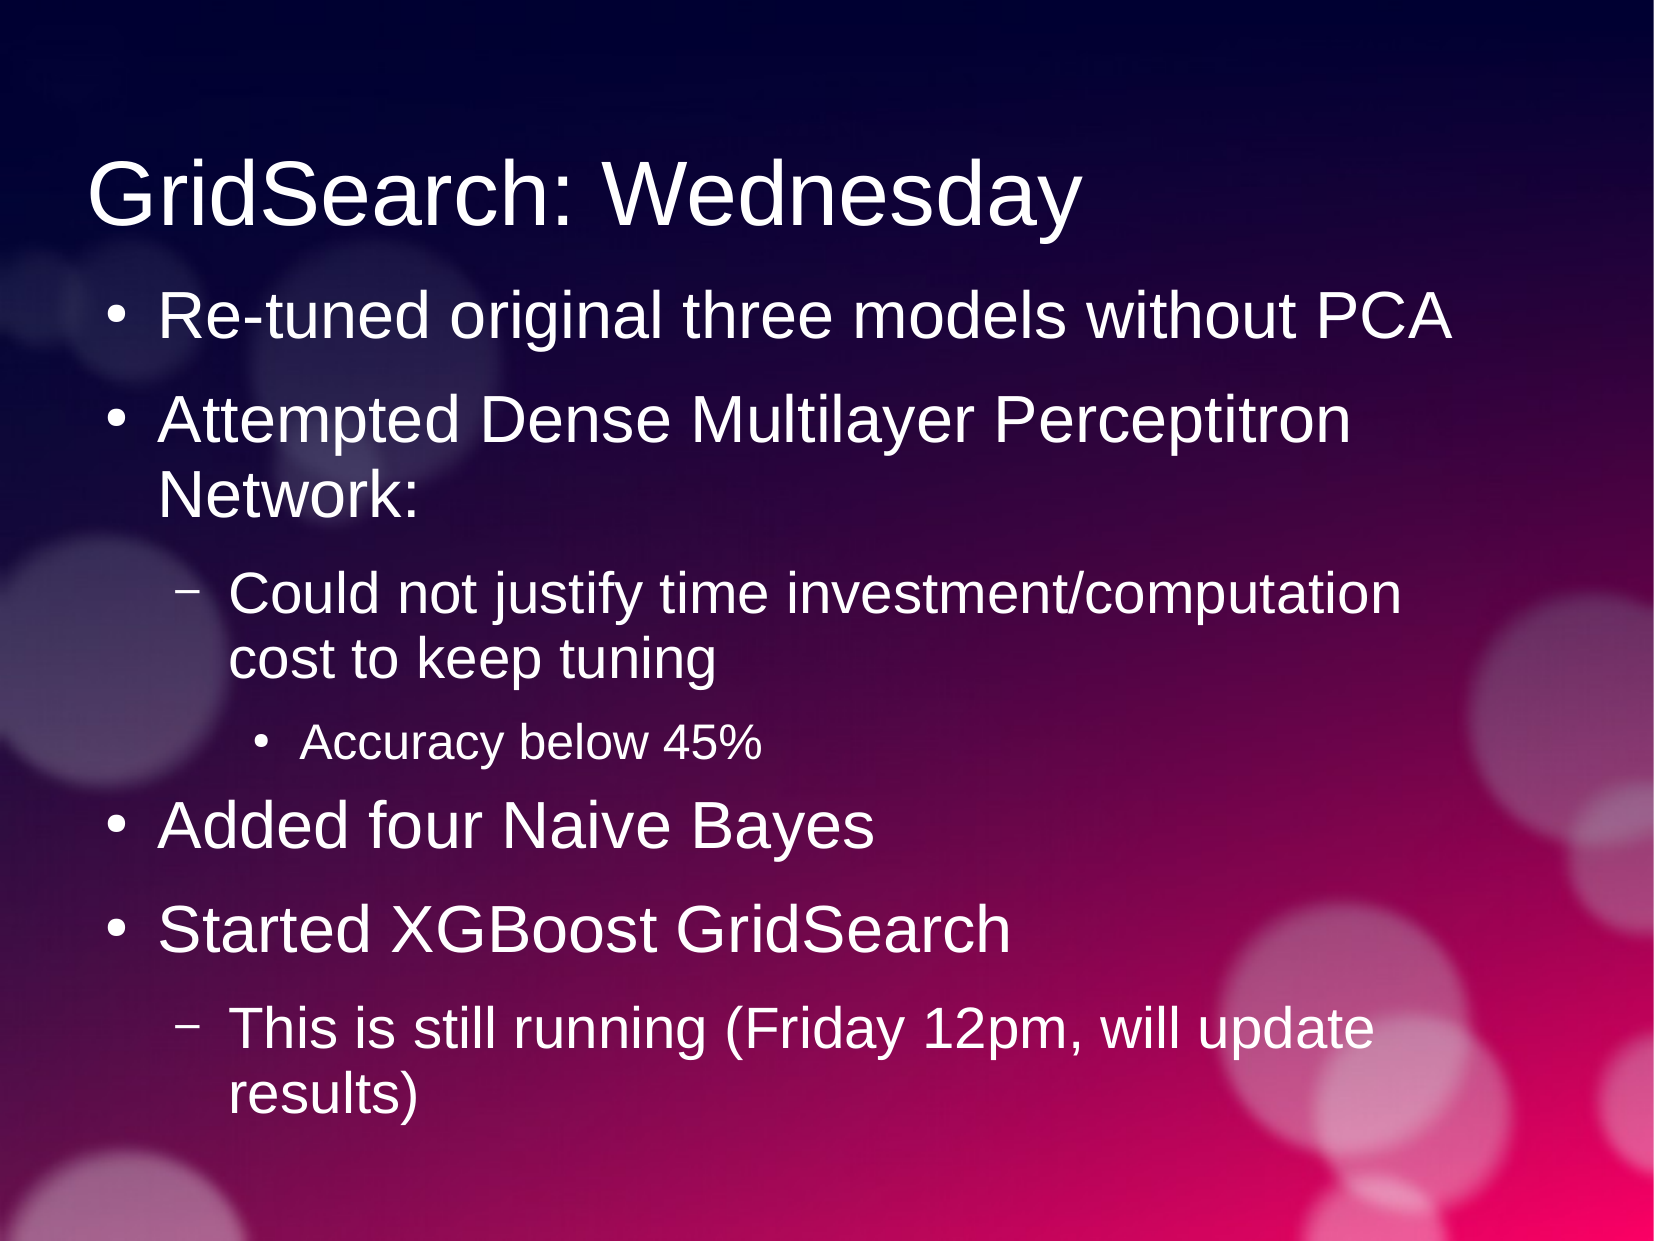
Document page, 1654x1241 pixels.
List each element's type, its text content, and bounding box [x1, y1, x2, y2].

list Re-tuned original three models without PCA Attempted Dense Multilayer Perceptitron Network: Could not justify time investment/computation cost to keep tuning Accuracy below 45% Added four Naive Bayes Started XGBoost GridSearch This is still running (Friday 12pm, will update results) [86, 277, 1516, 1171]
picture [0, 0, 1654, 1241]
title GridSearch: Wednesday [86, 90, 1576, 298]
